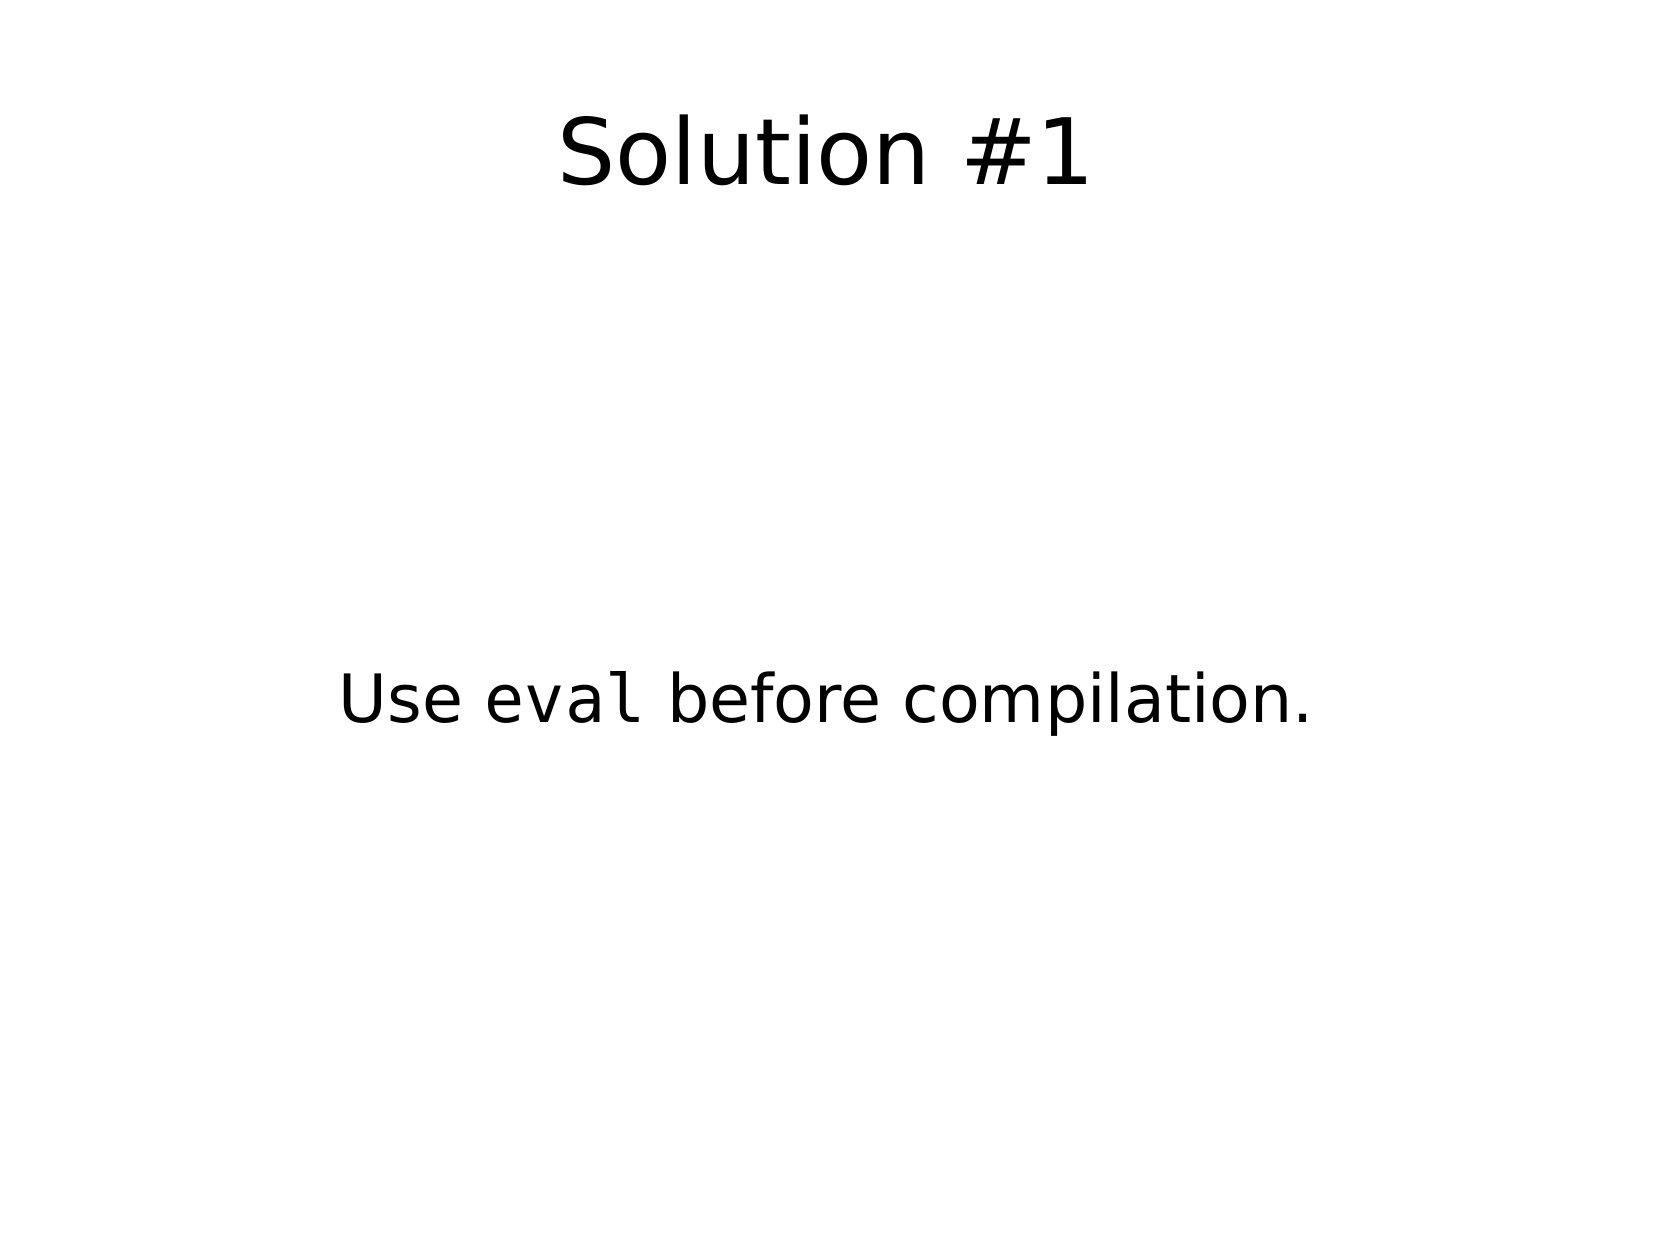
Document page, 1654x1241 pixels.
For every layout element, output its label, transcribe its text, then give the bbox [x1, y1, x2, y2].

title Solution #1 [82, 56, 1571, 250]
subtitle Use eval before compilation. [82, 297, 1571, 1102]
